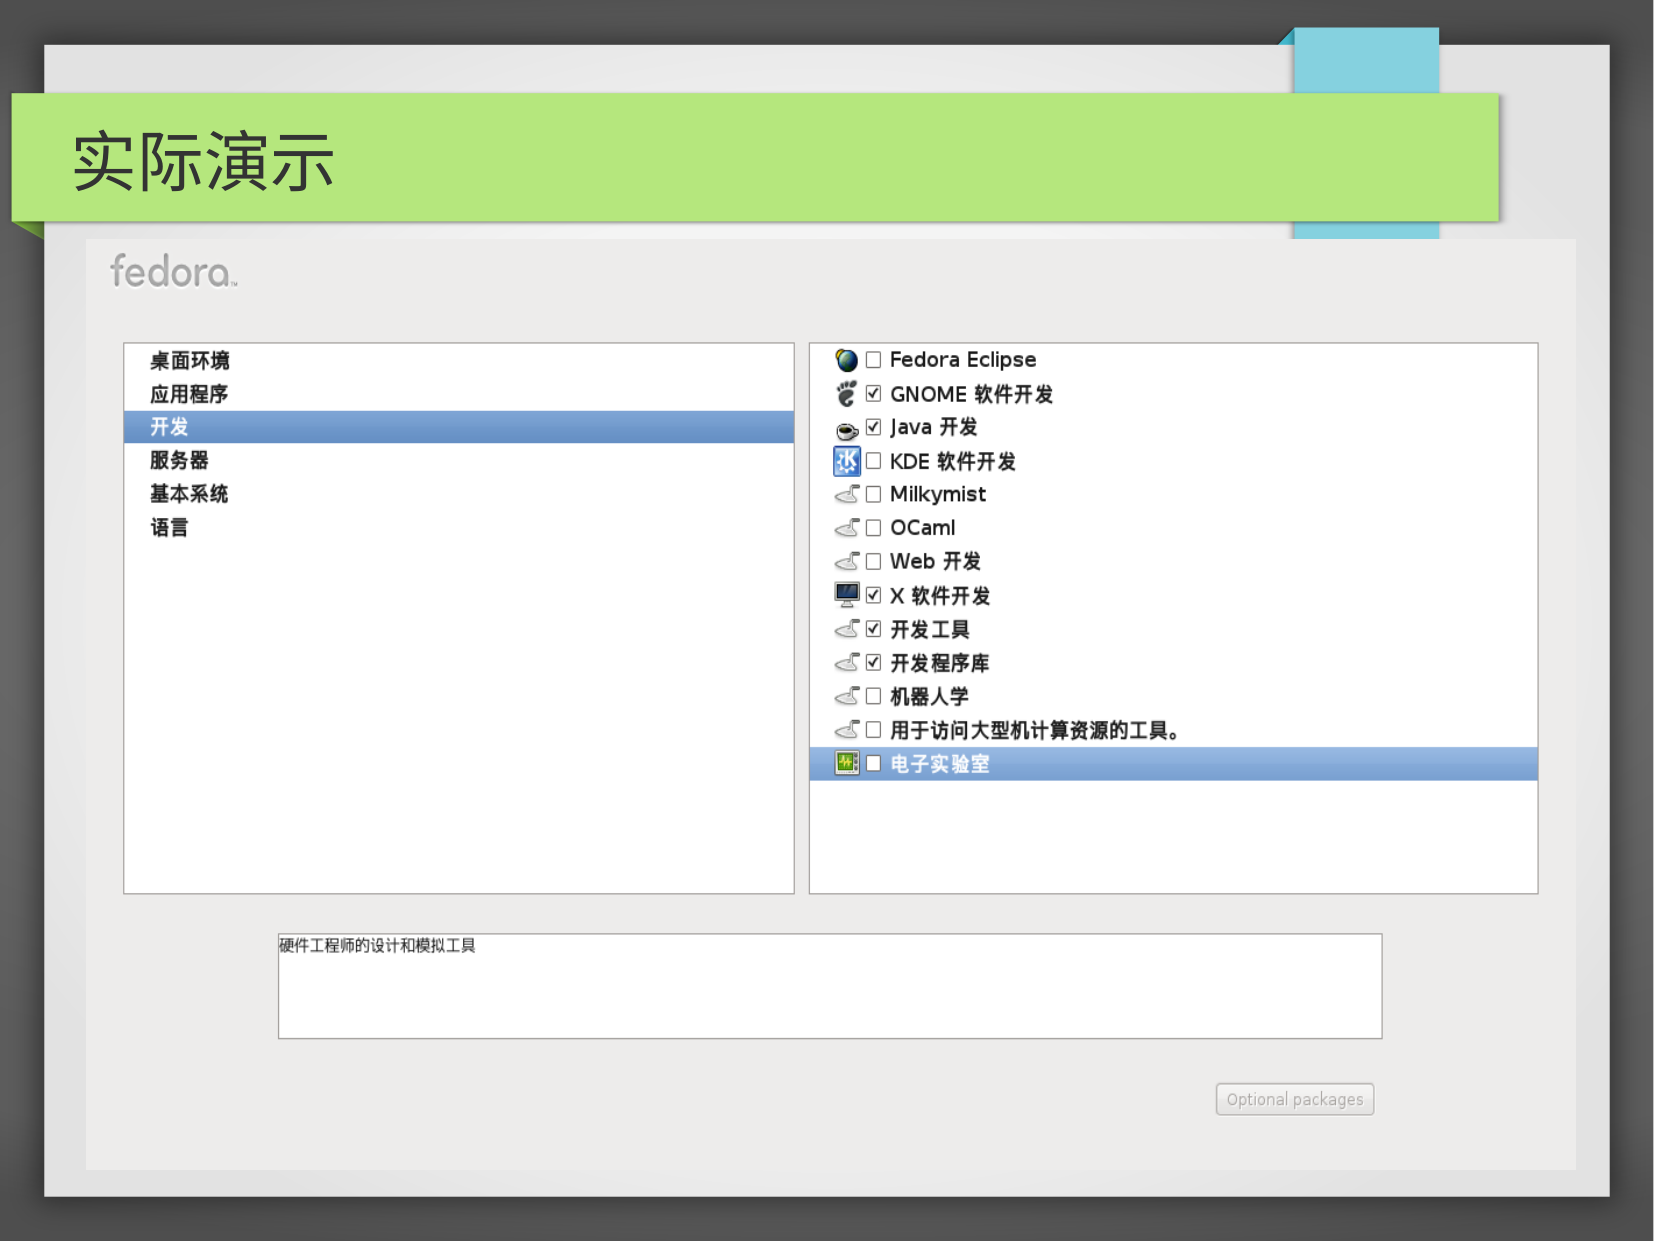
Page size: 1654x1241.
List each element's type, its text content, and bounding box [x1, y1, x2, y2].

picture [0, 0, 1654, 1241]
title 实际演示 [82, 49, 1571, 257]
